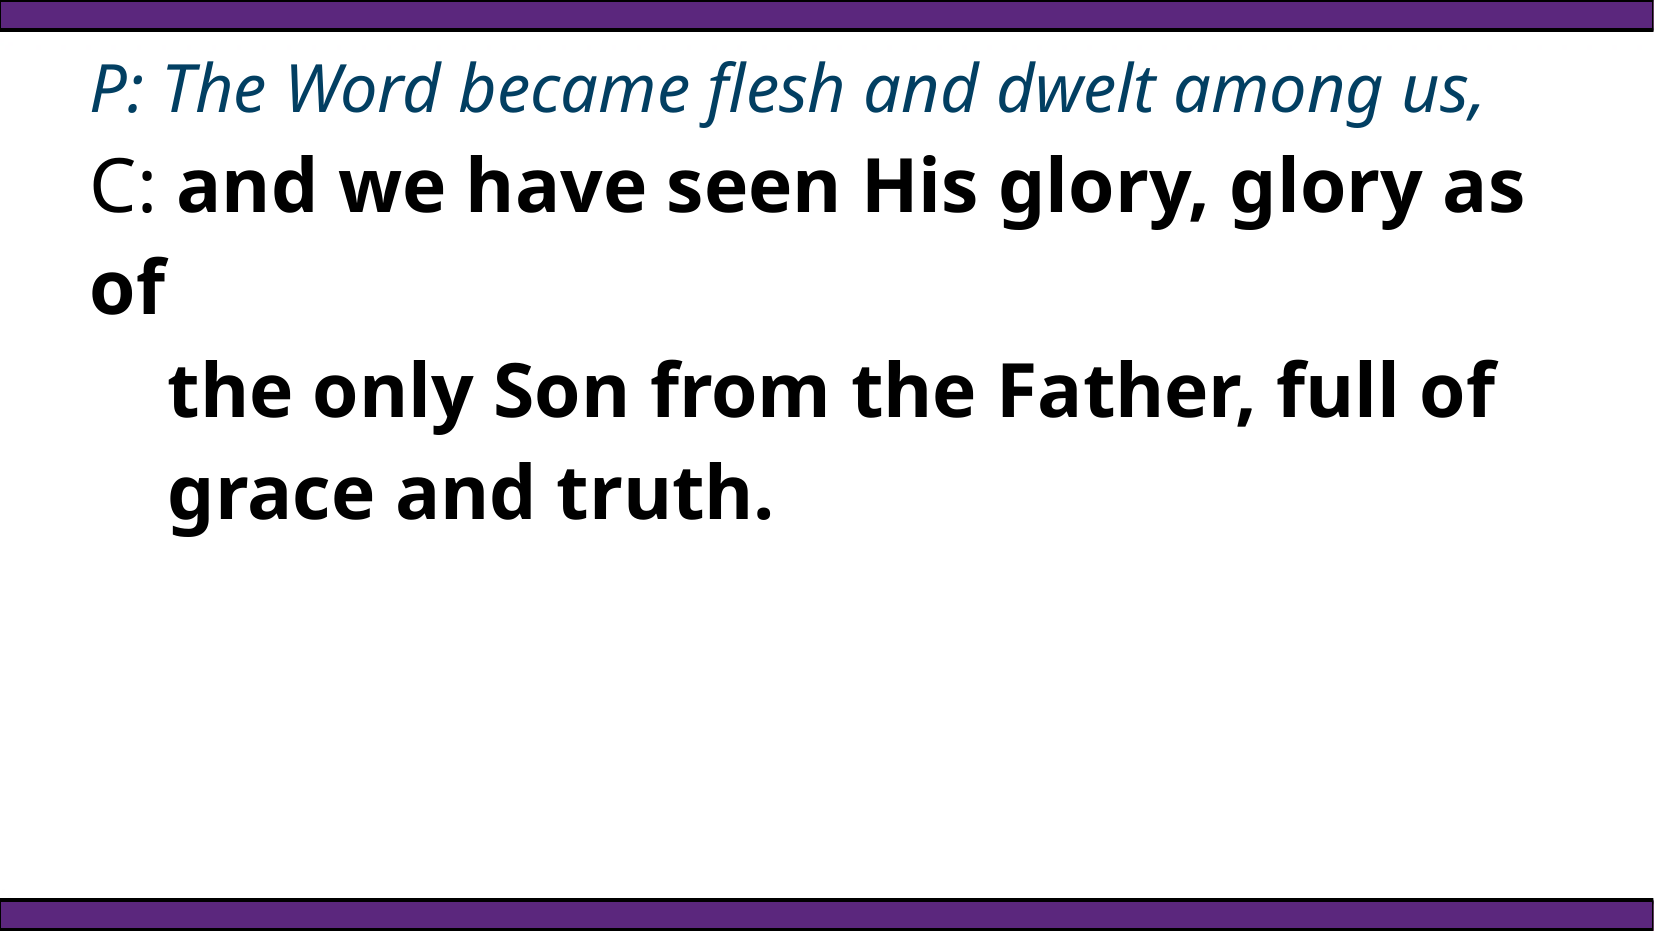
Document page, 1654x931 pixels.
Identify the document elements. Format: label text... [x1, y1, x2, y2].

text_box [0, 0, 1654, 31]
text_box P: The Word became flesh and dwelt among us, C: and we have seen His glory, glory as of the only Son from the Father, full of grace and truth. [75, 34, 1577, 438]
text_box [0, 900, 1654, 931]
picture [0, 31, 1654, 900]
